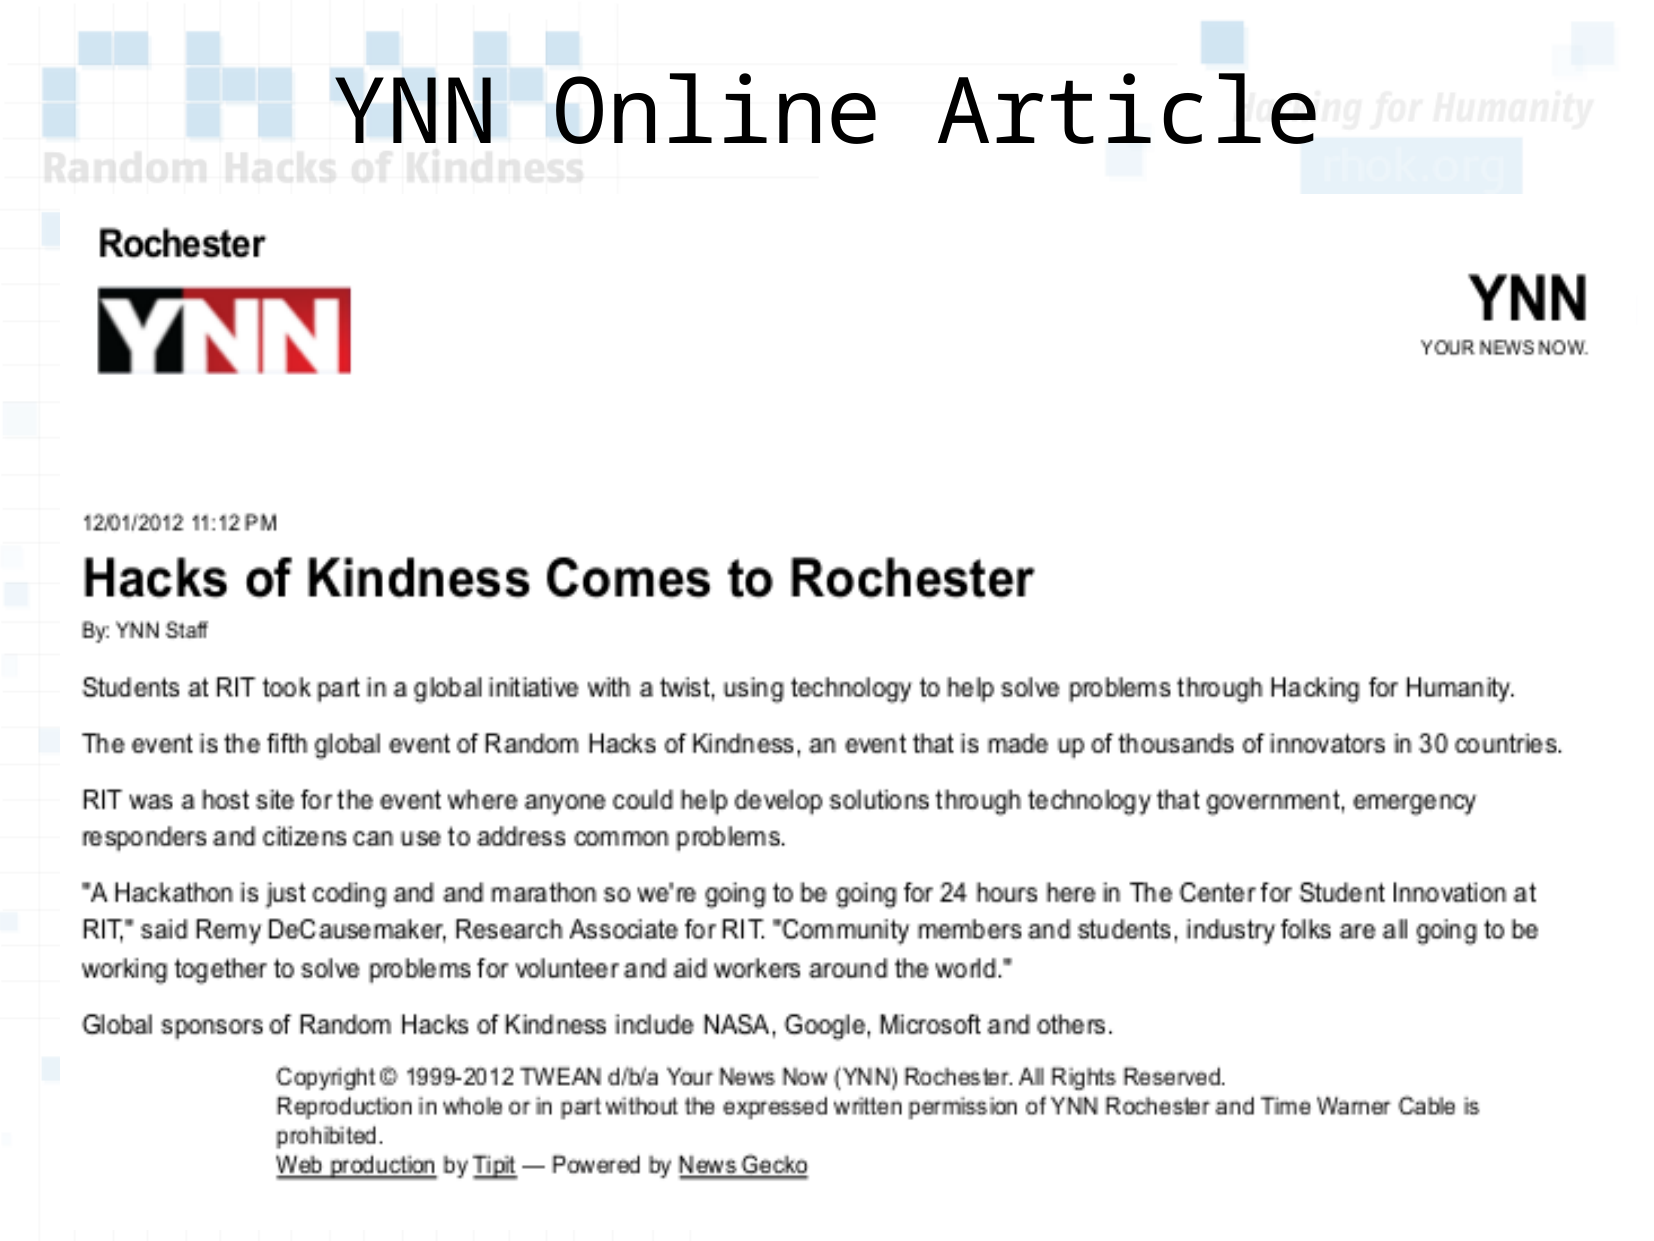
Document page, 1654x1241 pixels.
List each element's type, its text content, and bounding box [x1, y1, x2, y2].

picture [0, 0, 1654, 1241]
text_box YNN Online Article [308, 60, 1347, 156]
